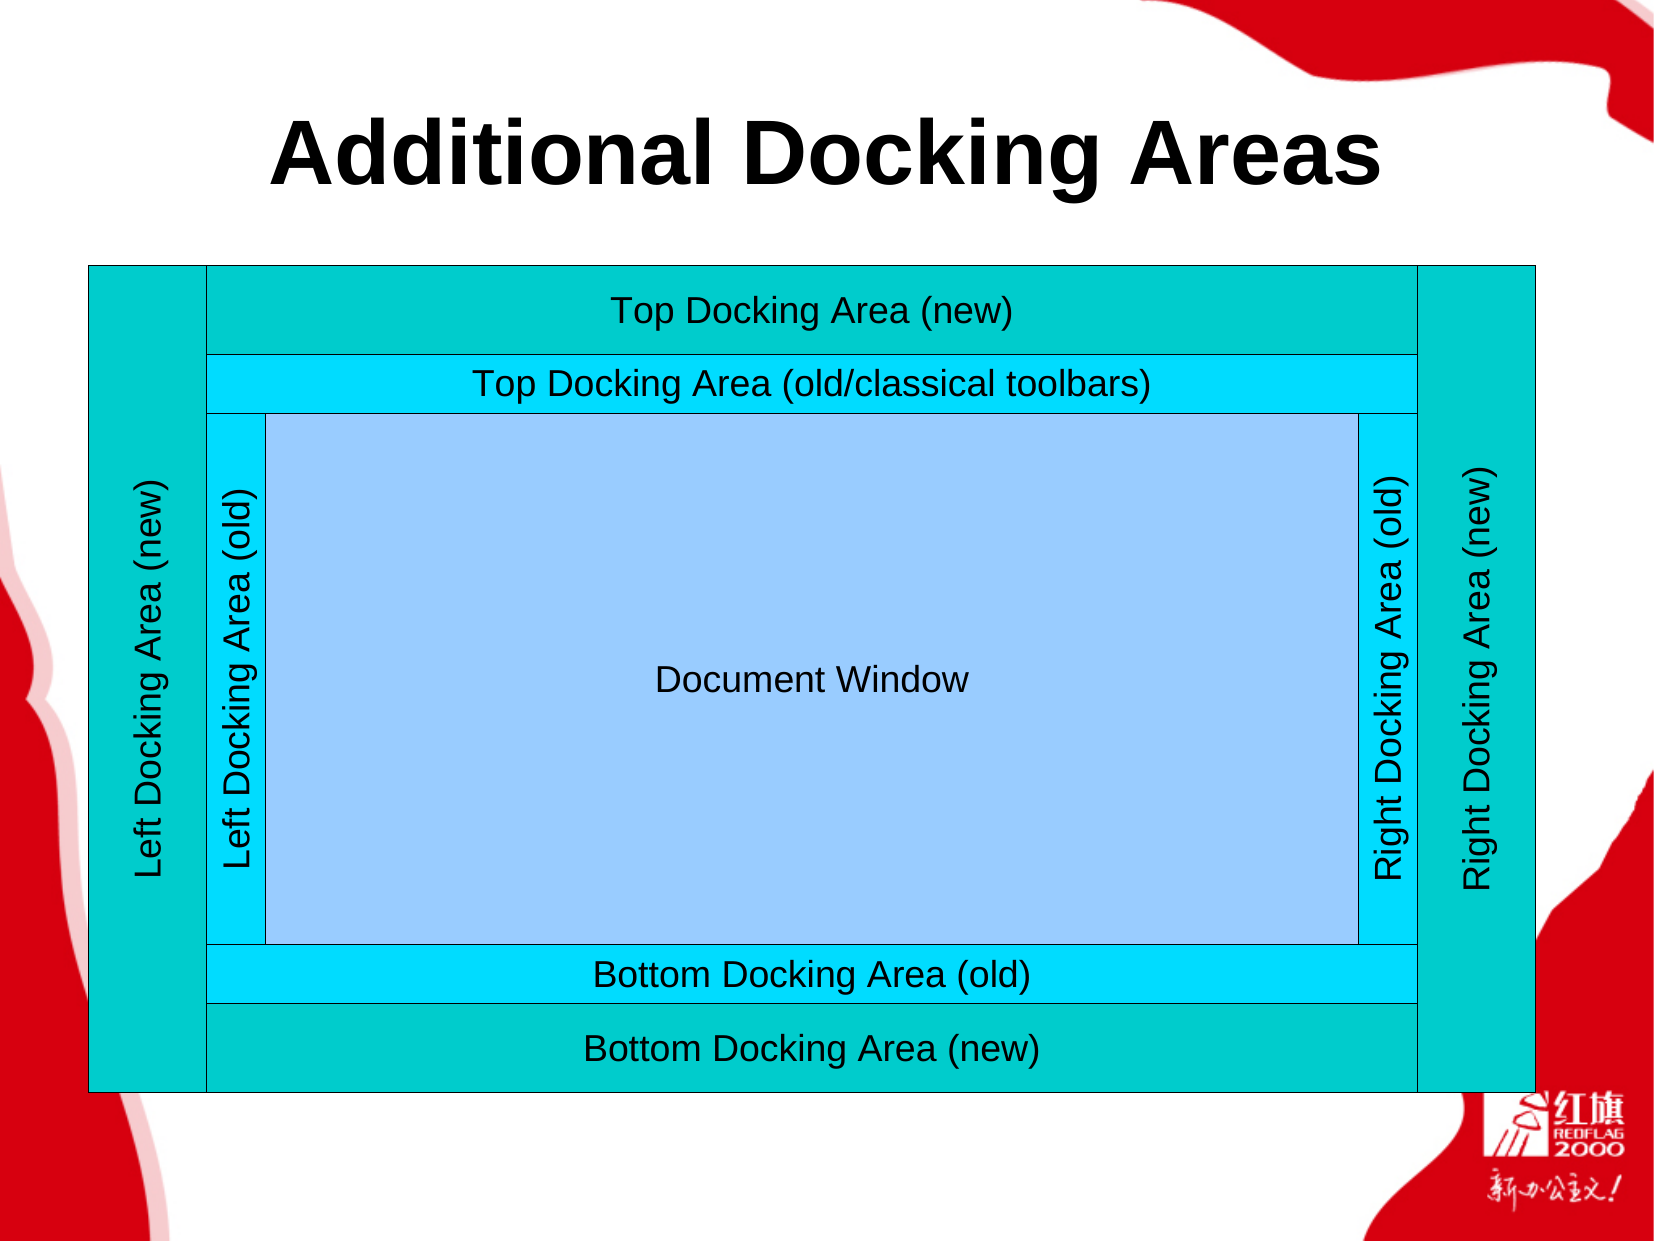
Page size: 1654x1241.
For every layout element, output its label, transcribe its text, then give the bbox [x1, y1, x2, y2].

text_box Bottom Docking Area (old) [206, 944, 1418, 1004]
text_box Right Docking Area (new) [1417, 265, 1536, 1093]
text_box Right Docking Area (old) [1358, 413, 1418, 945]
text_box Top Docking Area (new) [207, 265, 1417, 354]
title Additional Docking Areas [82, 56, 1571, 250]
text_box Left Docking Area (old) [206, 413, 266, 945]
text_box Document Window [266, 414, 1358, 944]
picture [0, 0, 1654, 1241]
text_box Top Docking Area (old/classical toolbars) [206, 354, 1418, 414]
text_box Left Docking Area (new) [88, 265, 207, 1093]
text_box Bottom Docking Area (new) [207, 1004, 1417, 1093]
